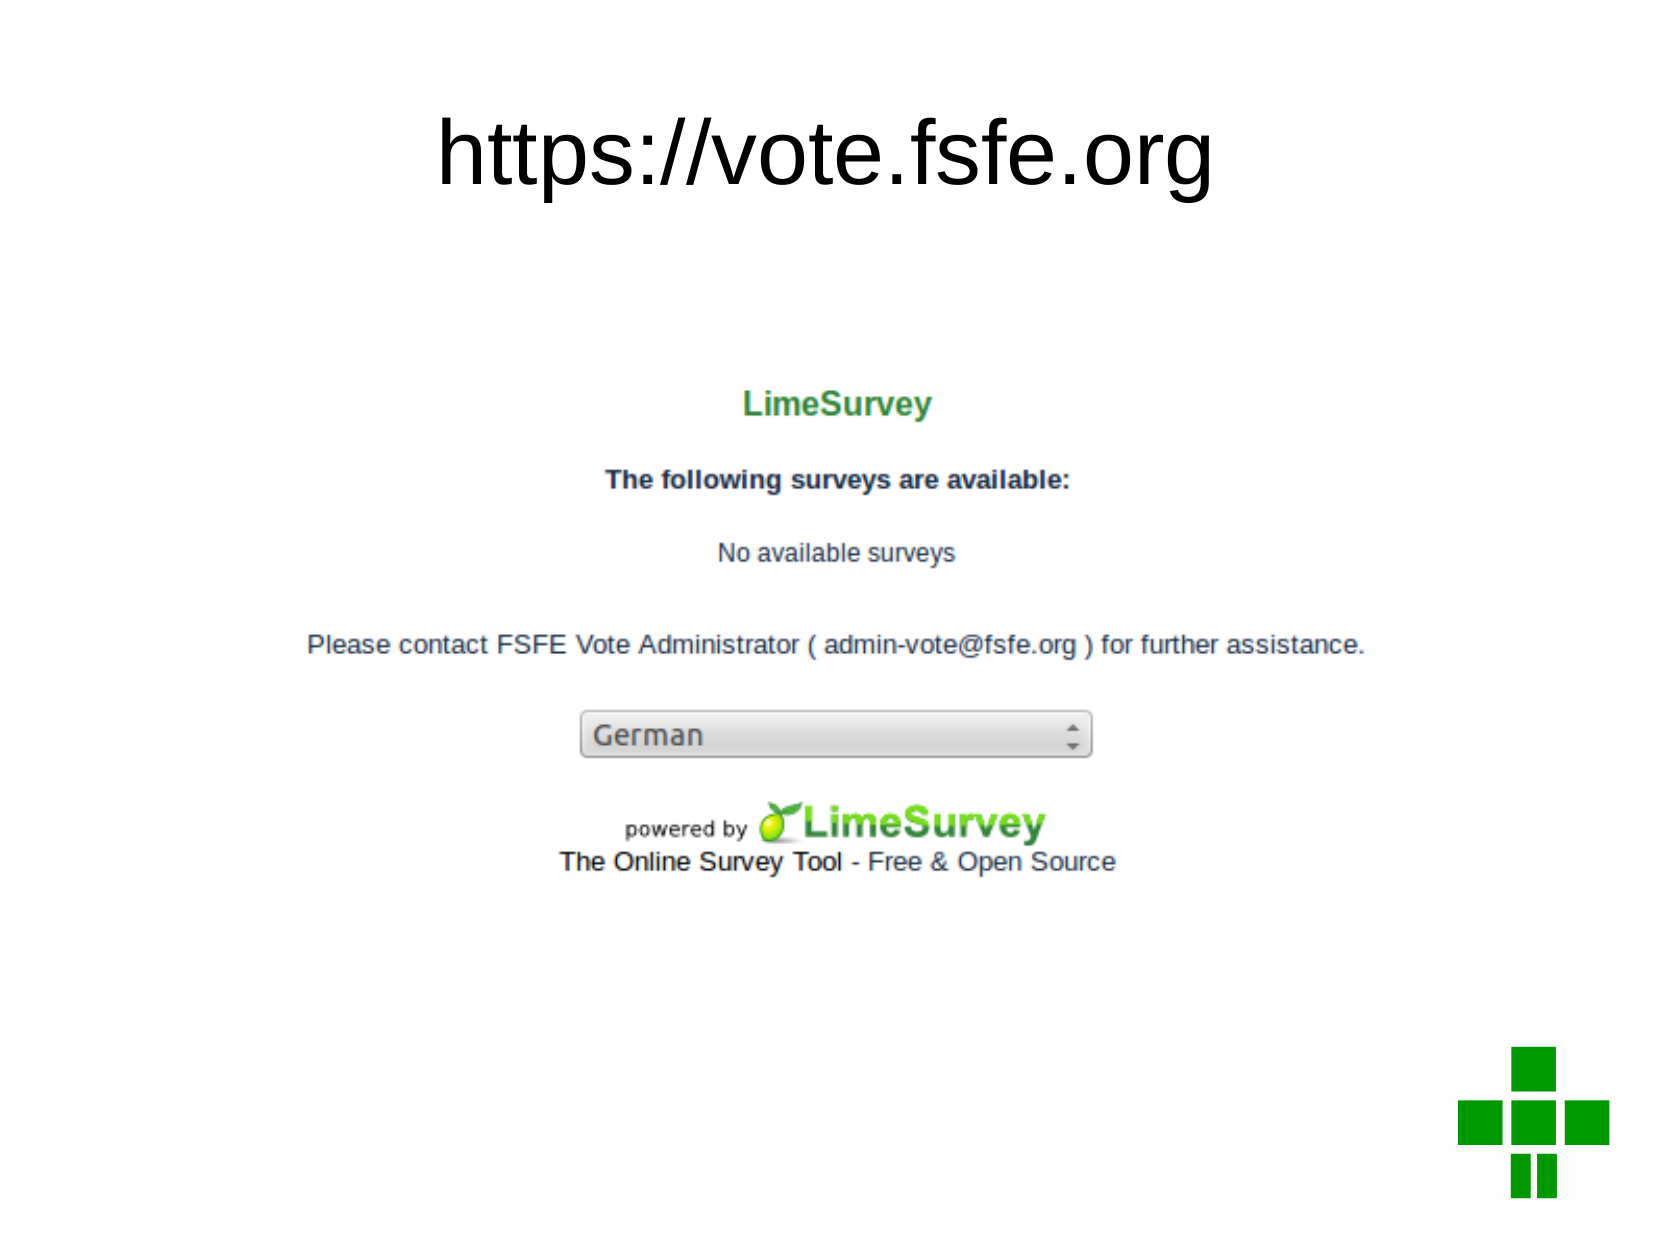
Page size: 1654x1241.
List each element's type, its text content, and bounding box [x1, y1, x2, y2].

title https://vote.fsfe.org [82, 49, 1571, 257]
picture [1449, 1035, 1619, 1205]
picture [297, 366, 1381, 890]
